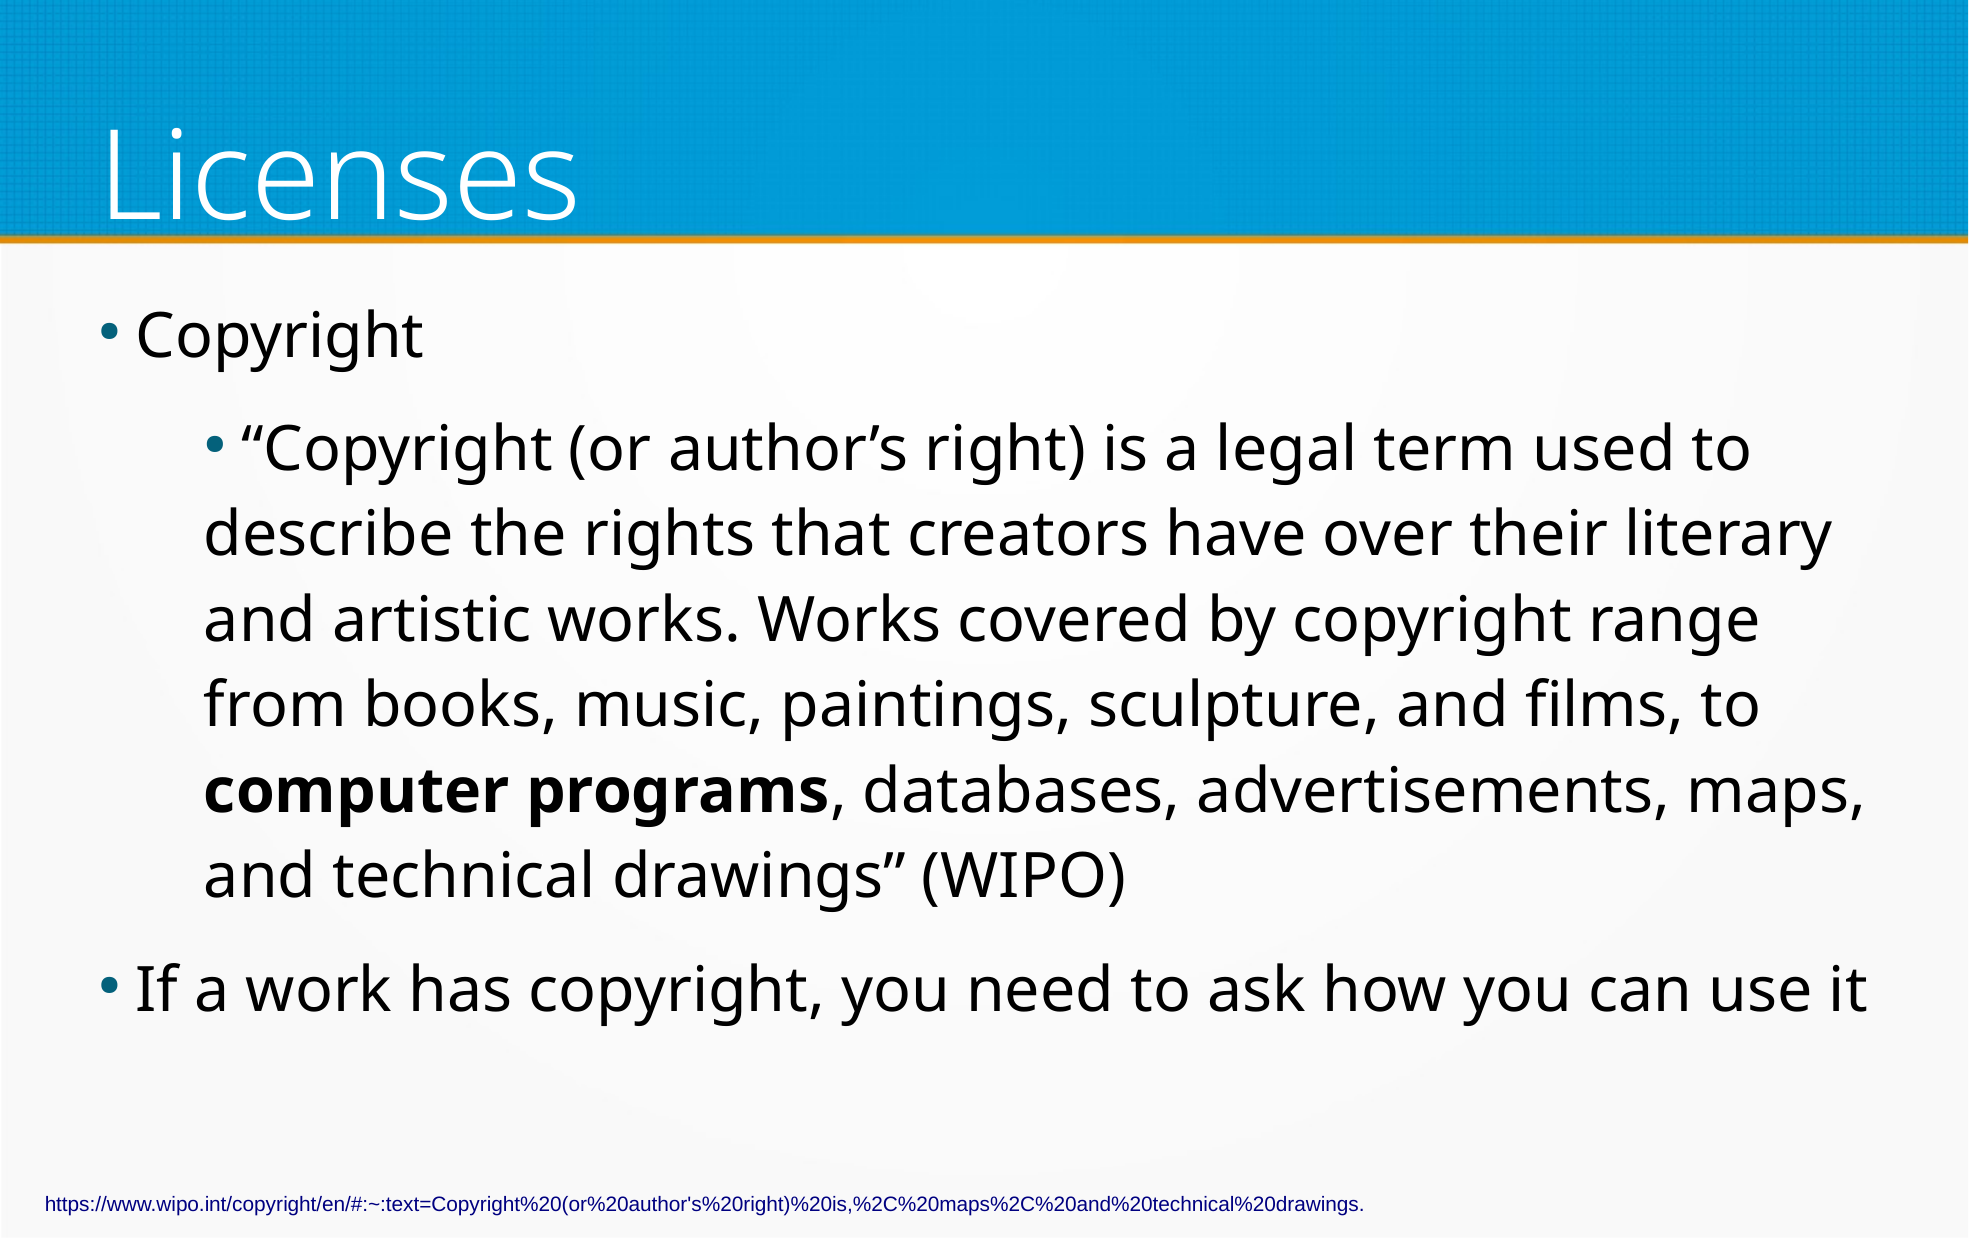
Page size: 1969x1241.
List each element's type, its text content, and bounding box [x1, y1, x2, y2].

list Copyright “Copyright (or author’s right) is a legal term used to describe the rights that creators have over their literary and artistic works. Works covered by copyright range from books, music, paintings, sculpture, and films, to computer programs, databases, advertisements, maps, and technical drawings” (WIPO) If a work has copyright, you need to ask how you can use it [98, 290, 1870, 1156]
title Licenses [98, 49, 1870, 257]
picture [0, 233, 1969, 1241]
text_box https://www.wipo.int/copyright/en/#:~:text=Copyright%20(or%20author's%20right)%20is,%2C%20maps%2C%20and%20technical%20drawings. [30, 1185, 1380, 1224]
